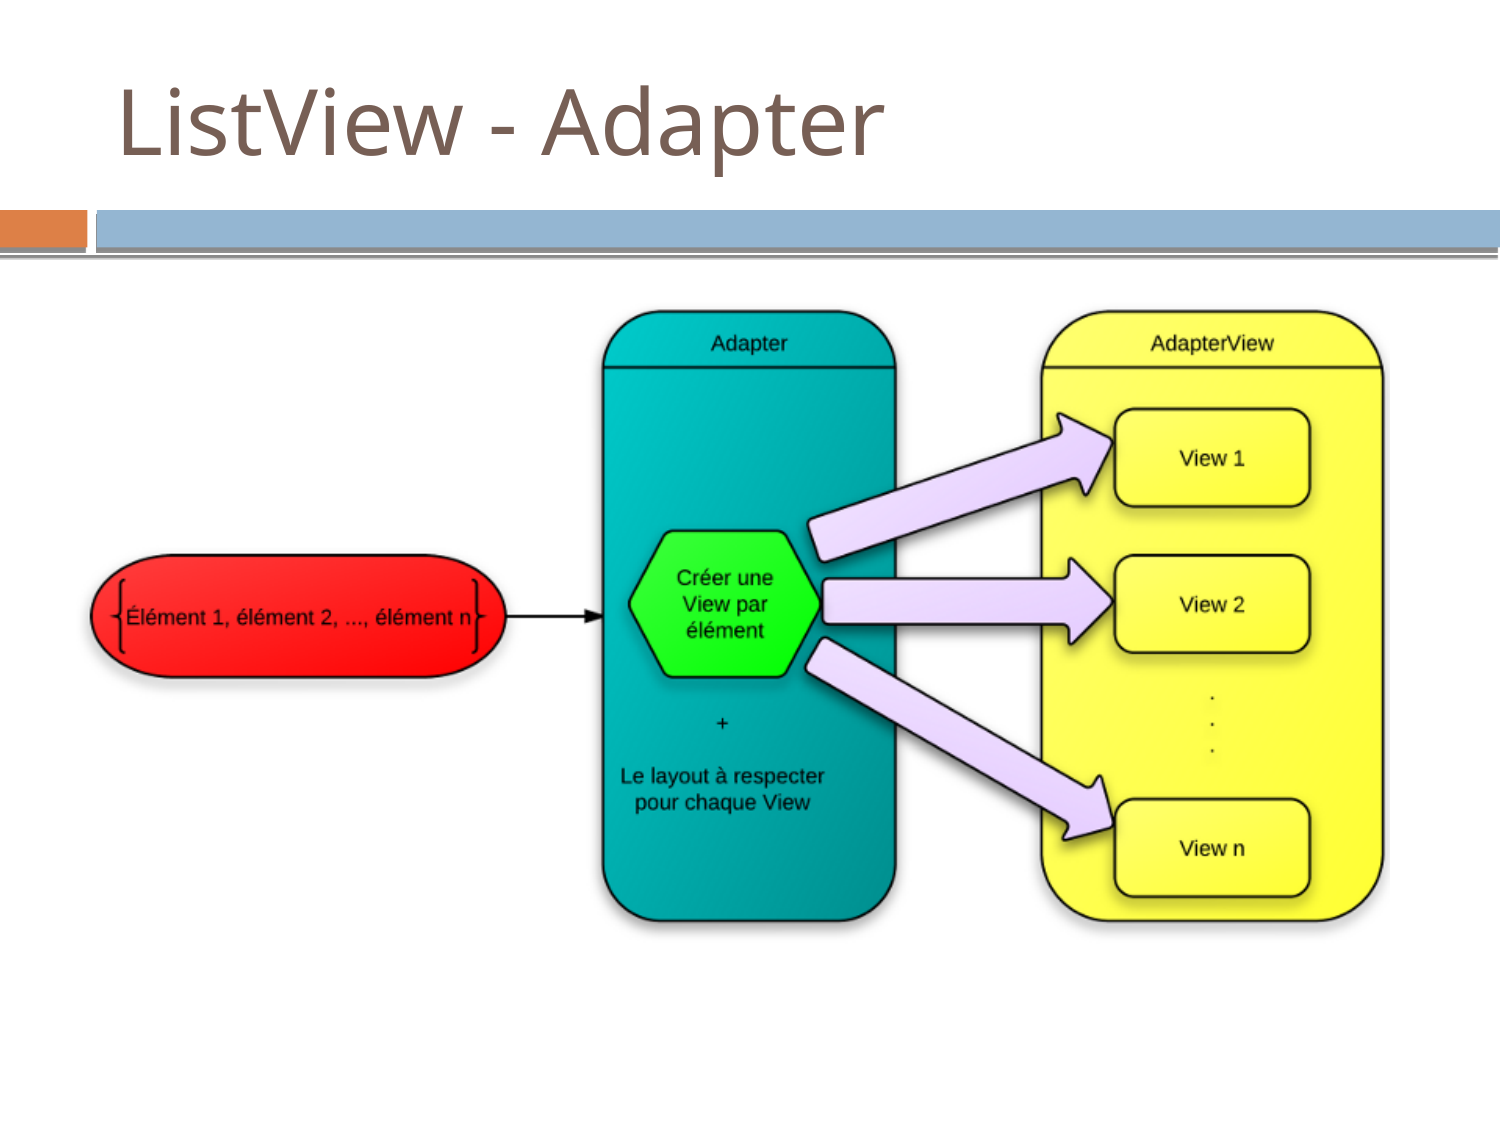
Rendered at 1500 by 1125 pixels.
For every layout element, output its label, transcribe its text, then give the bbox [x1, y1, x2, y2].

picture [76, 302, 1390, 947]
title ListView - Adapter [100, 37, 1438, 200]
